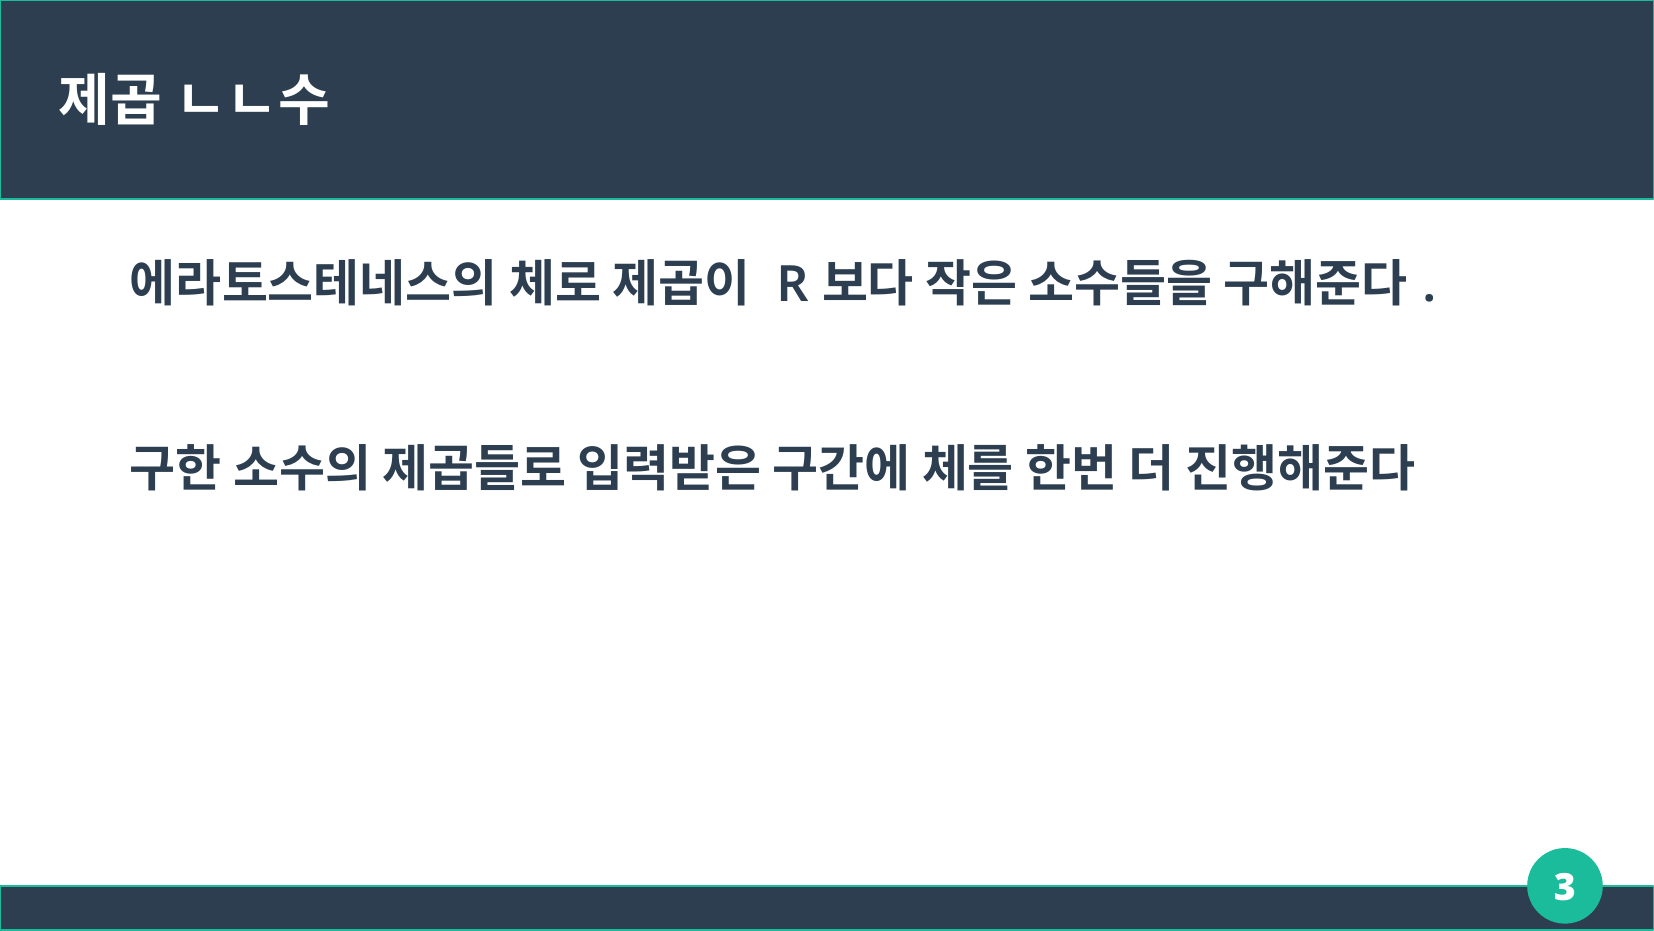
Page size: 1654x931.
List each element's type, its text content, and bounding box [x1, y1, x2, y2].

title 제곱 ㄴㄴ수 [59, 37, 1595, 155]
list 에라토스테네스의 체로 제곱이 R보다 작은 소수들을 구해준다. 구한 소수의 제곱들로 입력받은 구간에 체를 한번 더 진행해준다 [59, 243, 1595, 864]
